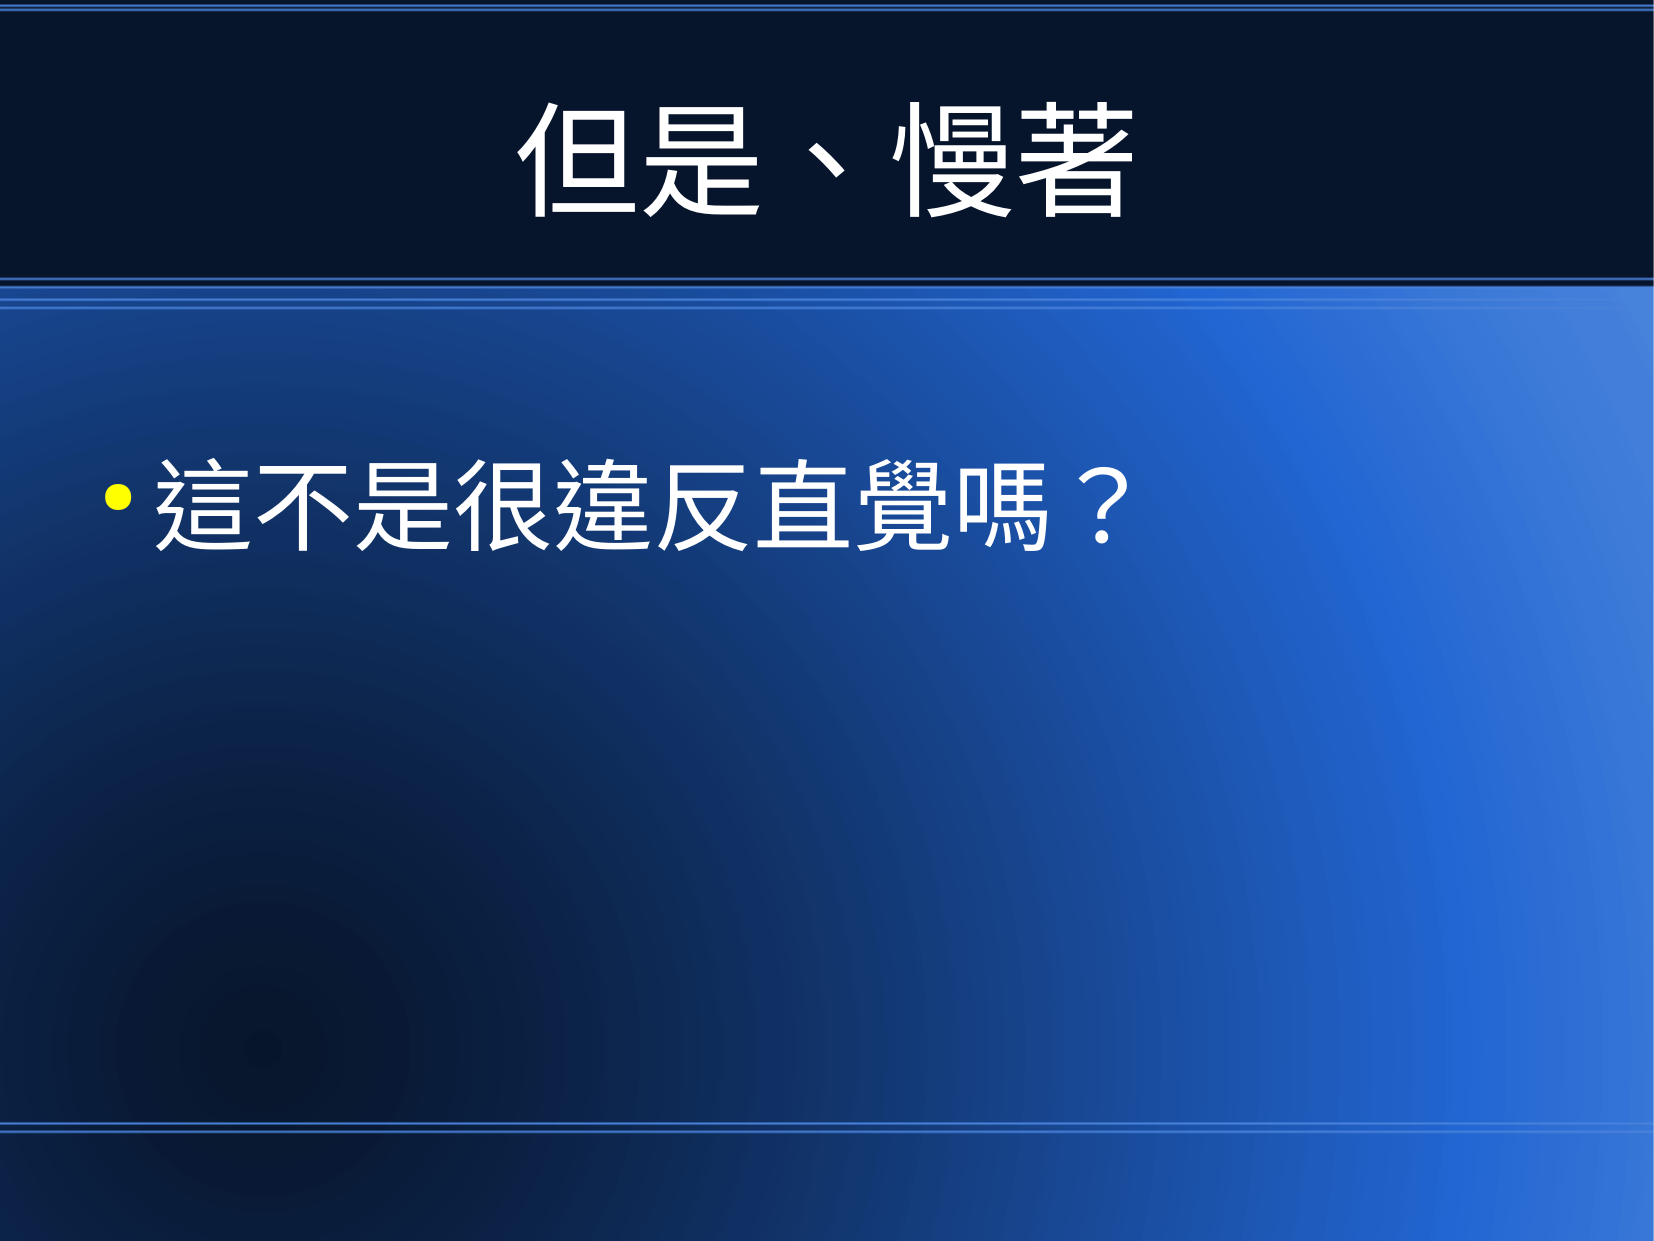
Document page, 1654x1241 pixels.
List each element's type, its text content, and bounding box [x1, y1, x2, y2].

picture [0, 0, 1654, 1241]
list 這不是很違反直覺嗎？ [82, 355, 1571, 1241]
title 但是、慢著 [82, 49, 1571, 257]
